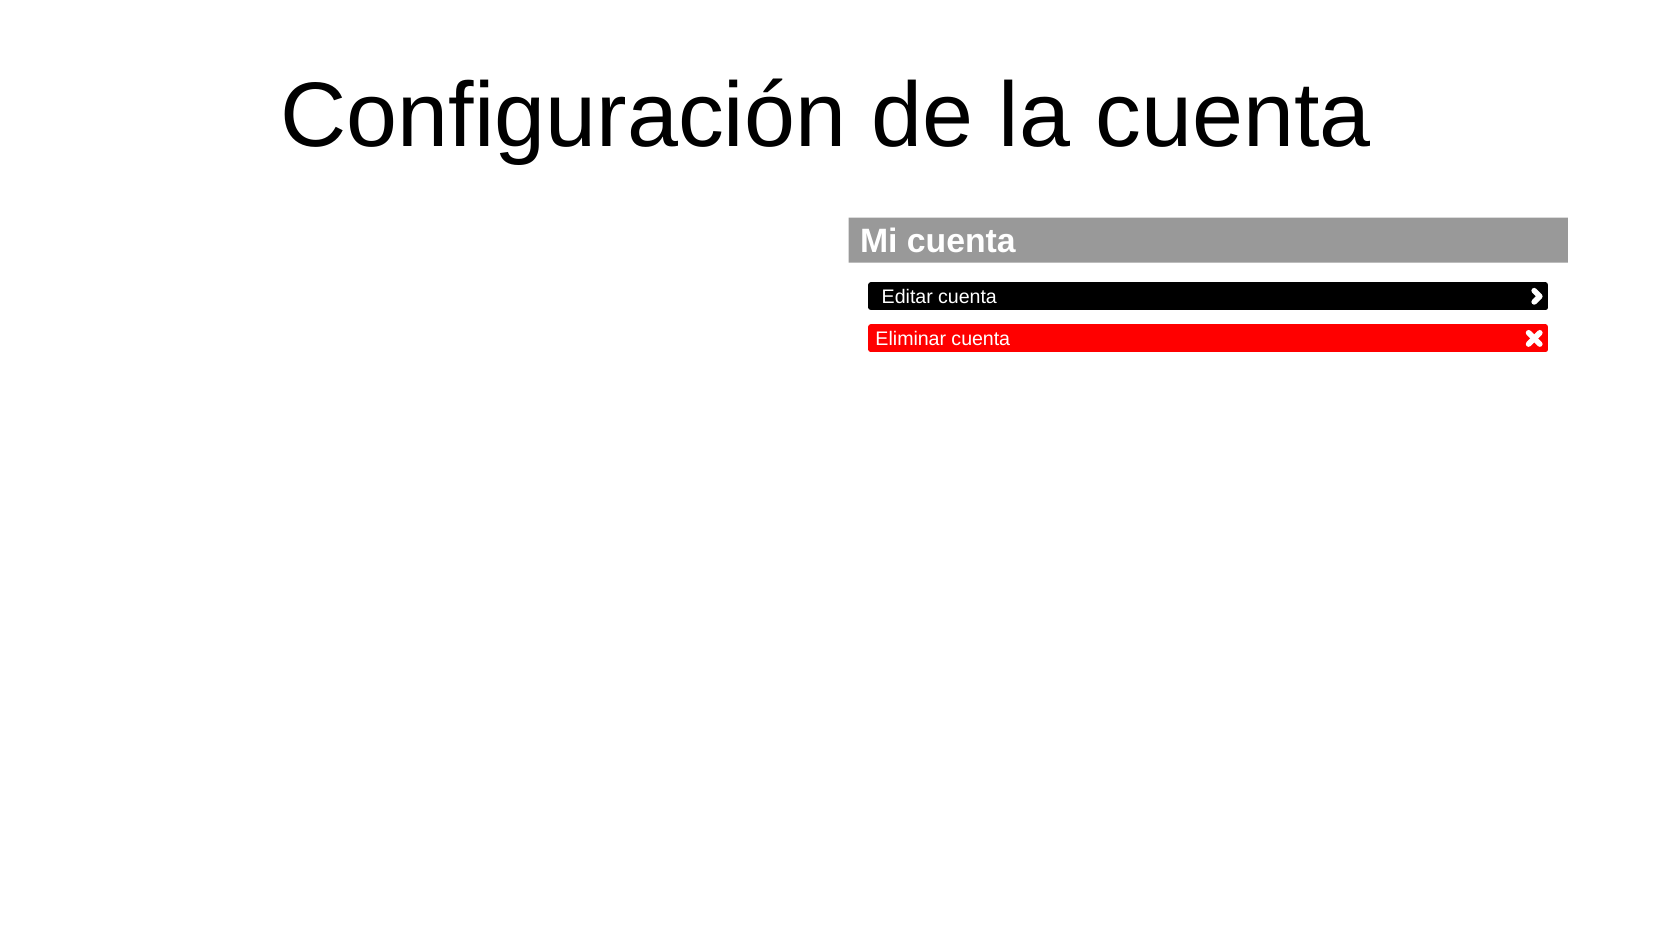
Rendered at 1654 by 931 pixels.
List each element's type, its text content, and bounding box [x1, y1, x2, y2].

picture [848, 217, 1568, 758]
title Configuración de la cuenta [82, 37, 1571, 193]
